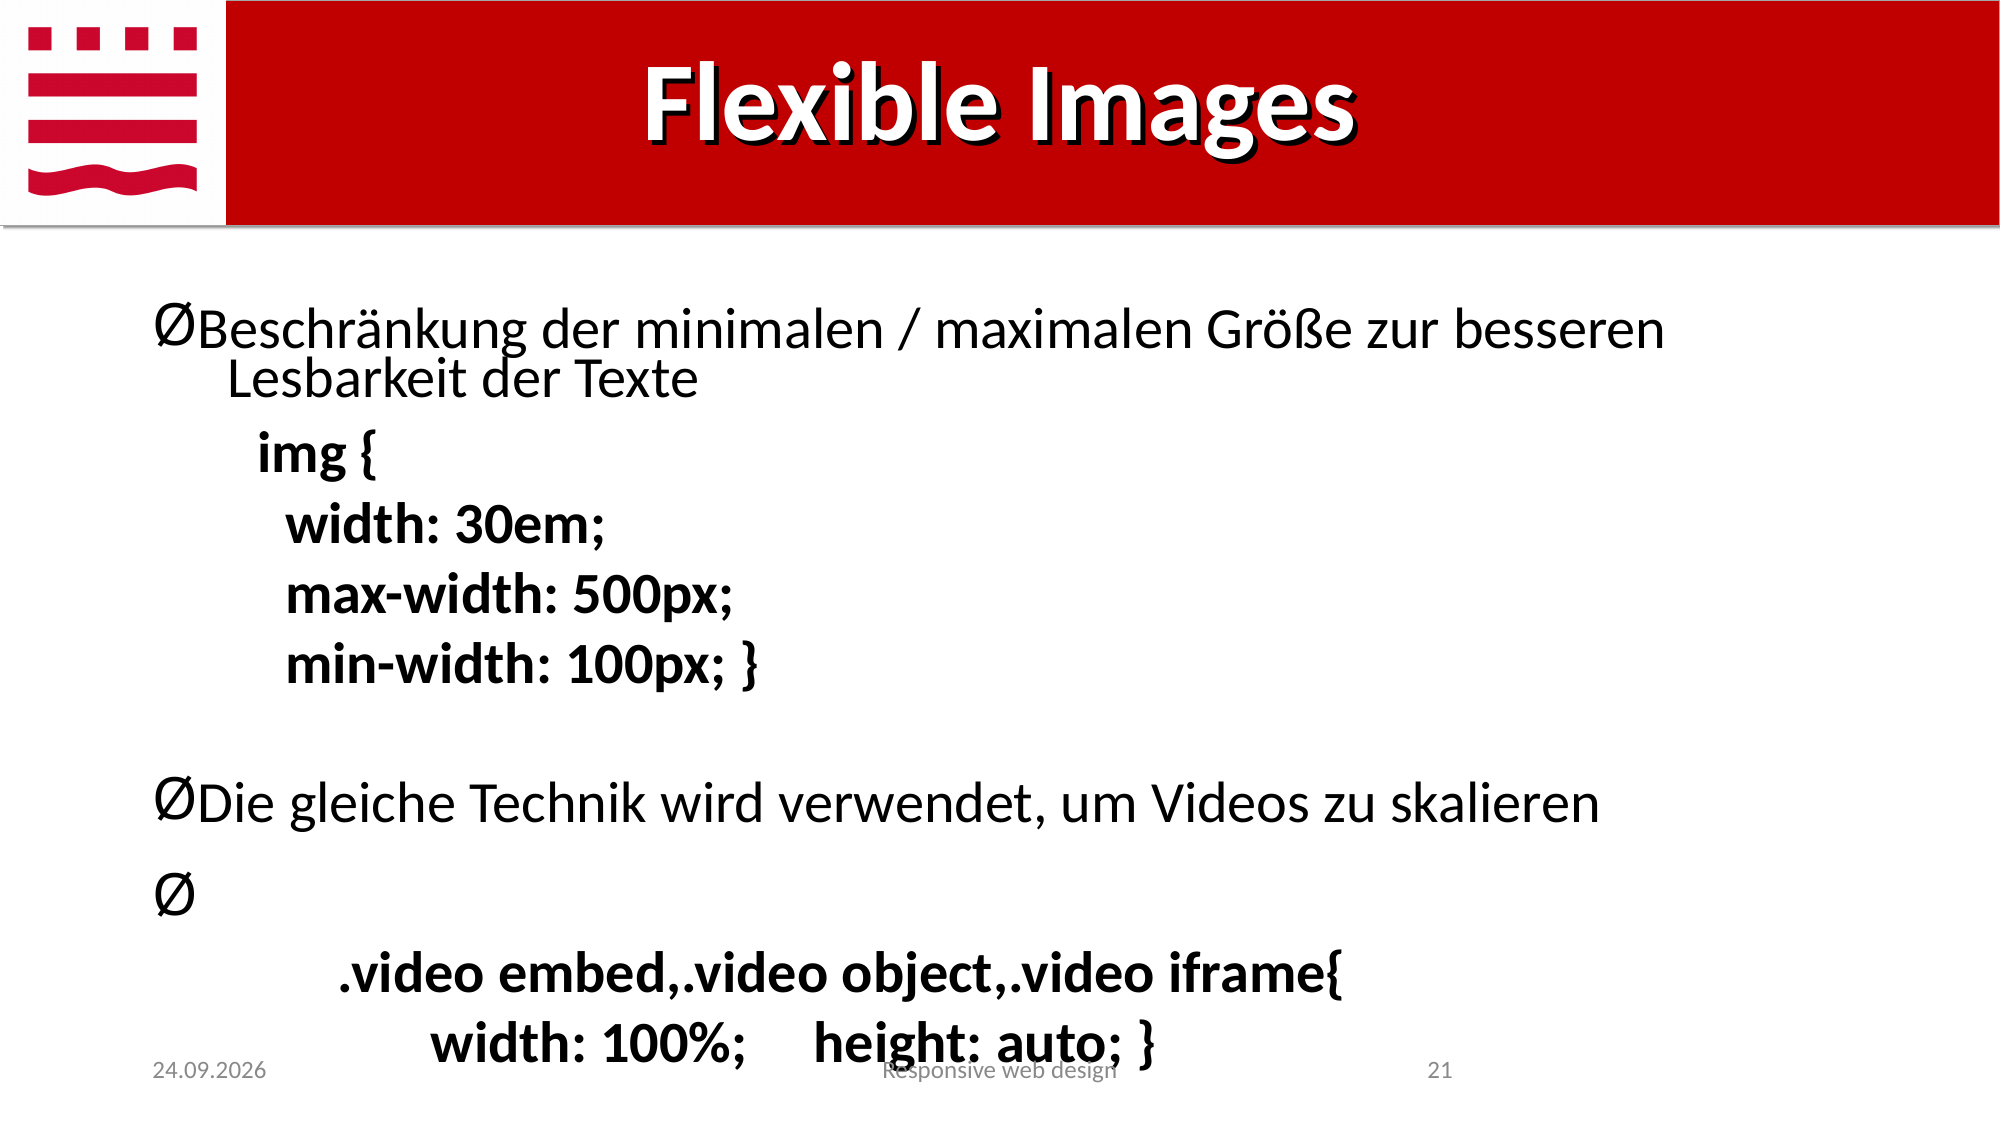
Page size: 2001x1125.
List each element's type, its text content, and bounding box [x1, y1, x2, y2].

text_box 2017/4/30 [137, 1042, 588, 1103]
list Beschränkung der minimalen / maximalen Größe zur besseren Lesbarkeit der Texte img { width: 30em; max-width: 500px; min-width: 100px; } Die gleiche Technik wird verwendet, um Videos zu skalieren .video embed,.video object,.video iframe{ width: 100%; height: auto; } [137, 301, 1762, 1103]
text_box [1412, 1042, 1863, 1103]
picture [0, 0, 226, 225]
text_box Flexible Images [226, 0, 2000, 225]
text_box Responsive web design [662, 1042, 1338, 1103]
